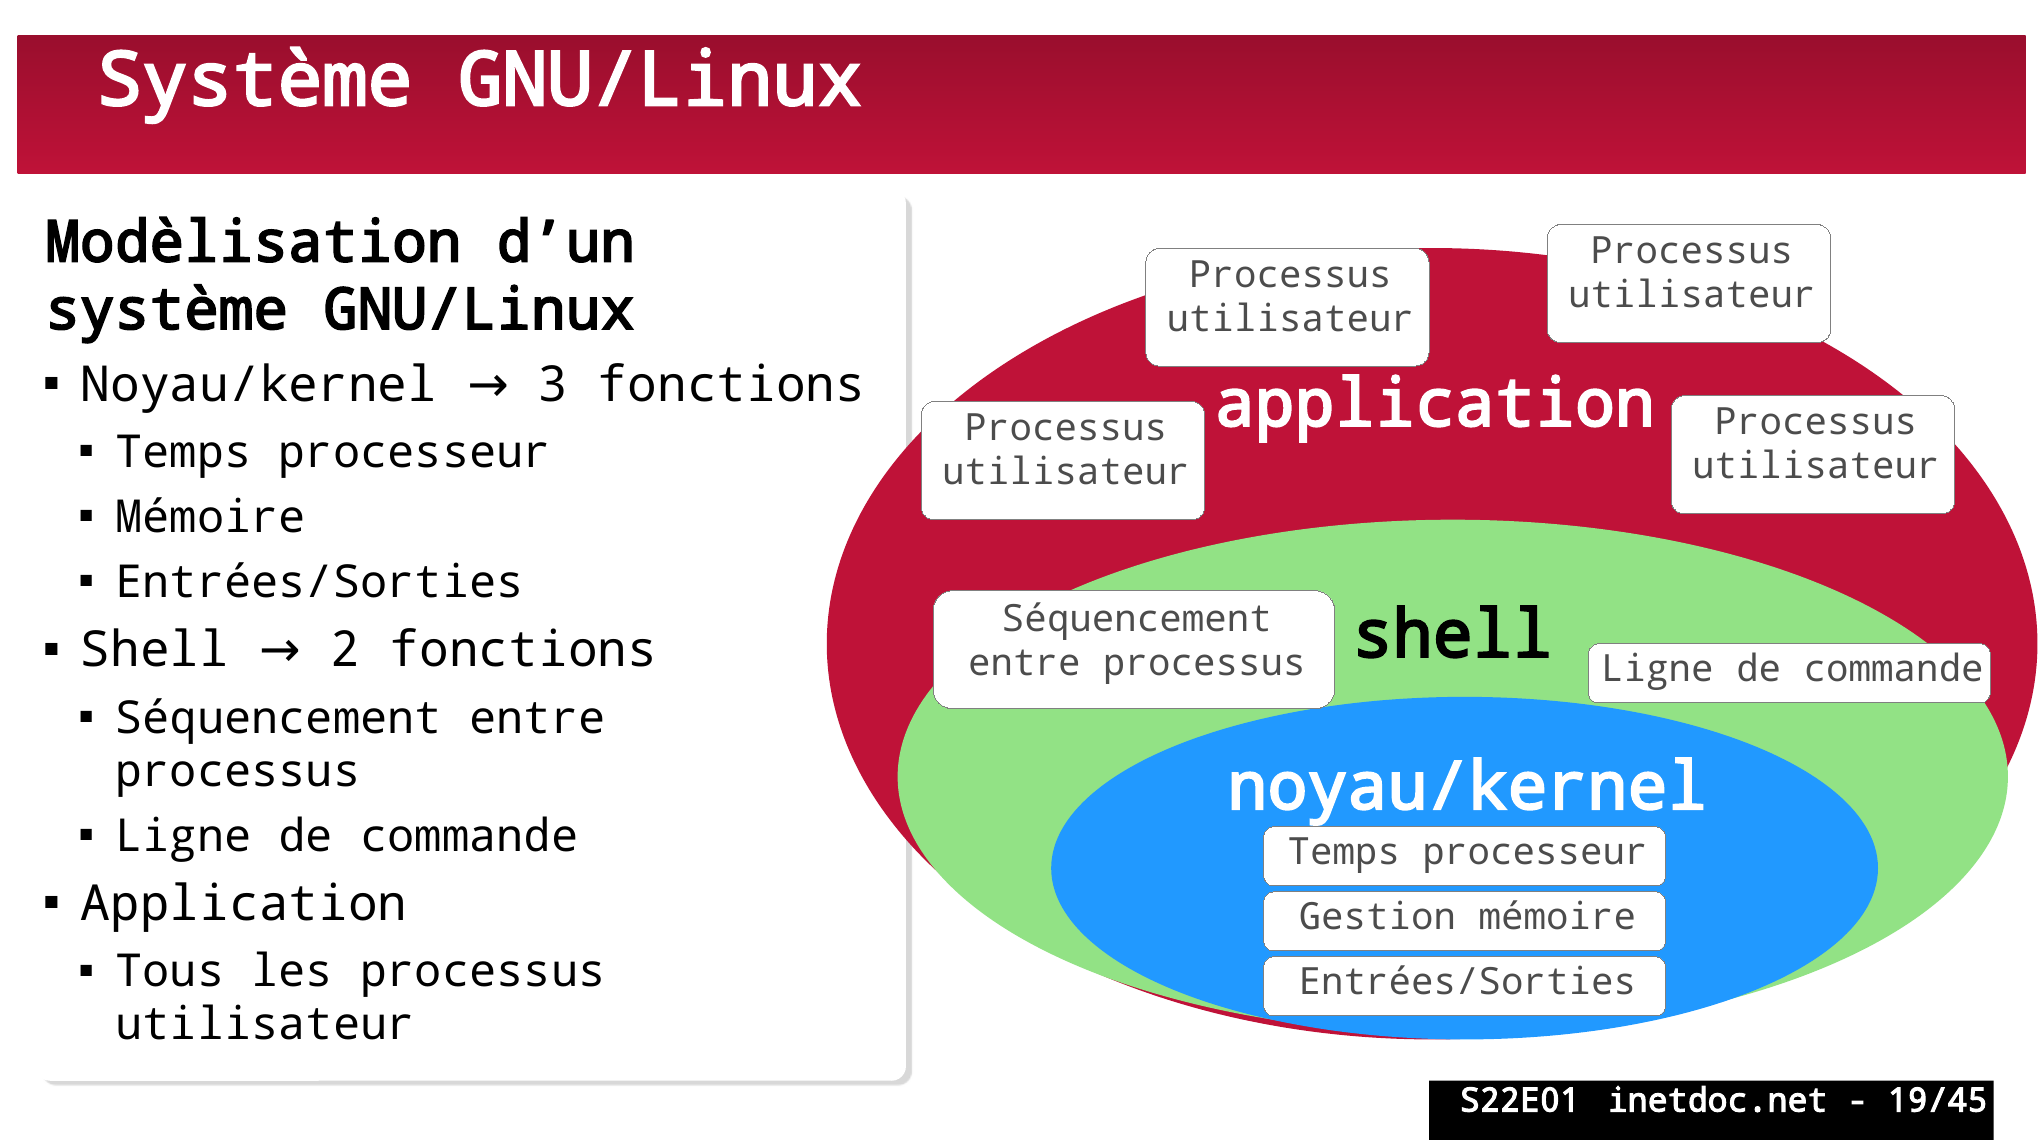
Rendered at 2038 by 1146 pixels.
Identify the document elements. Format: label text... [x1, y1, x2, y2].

text_box shell [1071, 519, 2008, 996]
text_box Processus utilisateur [1671, 395, 1955, 514]
text_box application [1123, 984, 1435, 1040]
text_box Système GNU/Linux [17, 35, 2026, 174]
text_box S22E01 inetdoc.net - 45/45 [1429, 1080, 1994, 1140]
text_box Gestion mémoire [1263, 891, 1666, 951]
text_box noyau/kernel [1051, 696, 1879, 1040]
text_box shell [897, 686, 1305, 1017]
text_box Entrées/Sorties [1263, 956, 1666, 1016]
text_box Modèlisation d’un système GNU/Linux Noyau/kernel → 3 fonctions Temps processeur Mémoire Entrées/Sorties Shell → 2 fonctions Séquencement entre processus Ligne de commande Application Tous les processus utilisateur [35, 188, 906, 1081]
text_box Temps processeur [1263, 826, 1666, 886]
text_box Ligne de commande [1588, 643, 1991, 703]
text_box Processus utilisateur [921, 401, 1205, 520]
text_box application [826, 248, 2038, 868]
text_box Processus utilisateur [1547, 224, 1831, 343]
text_box Séquencement entre processus [933, 590, 1335, 709]
text_box Processus utilisateur [1145, 248, 1430, 367]
